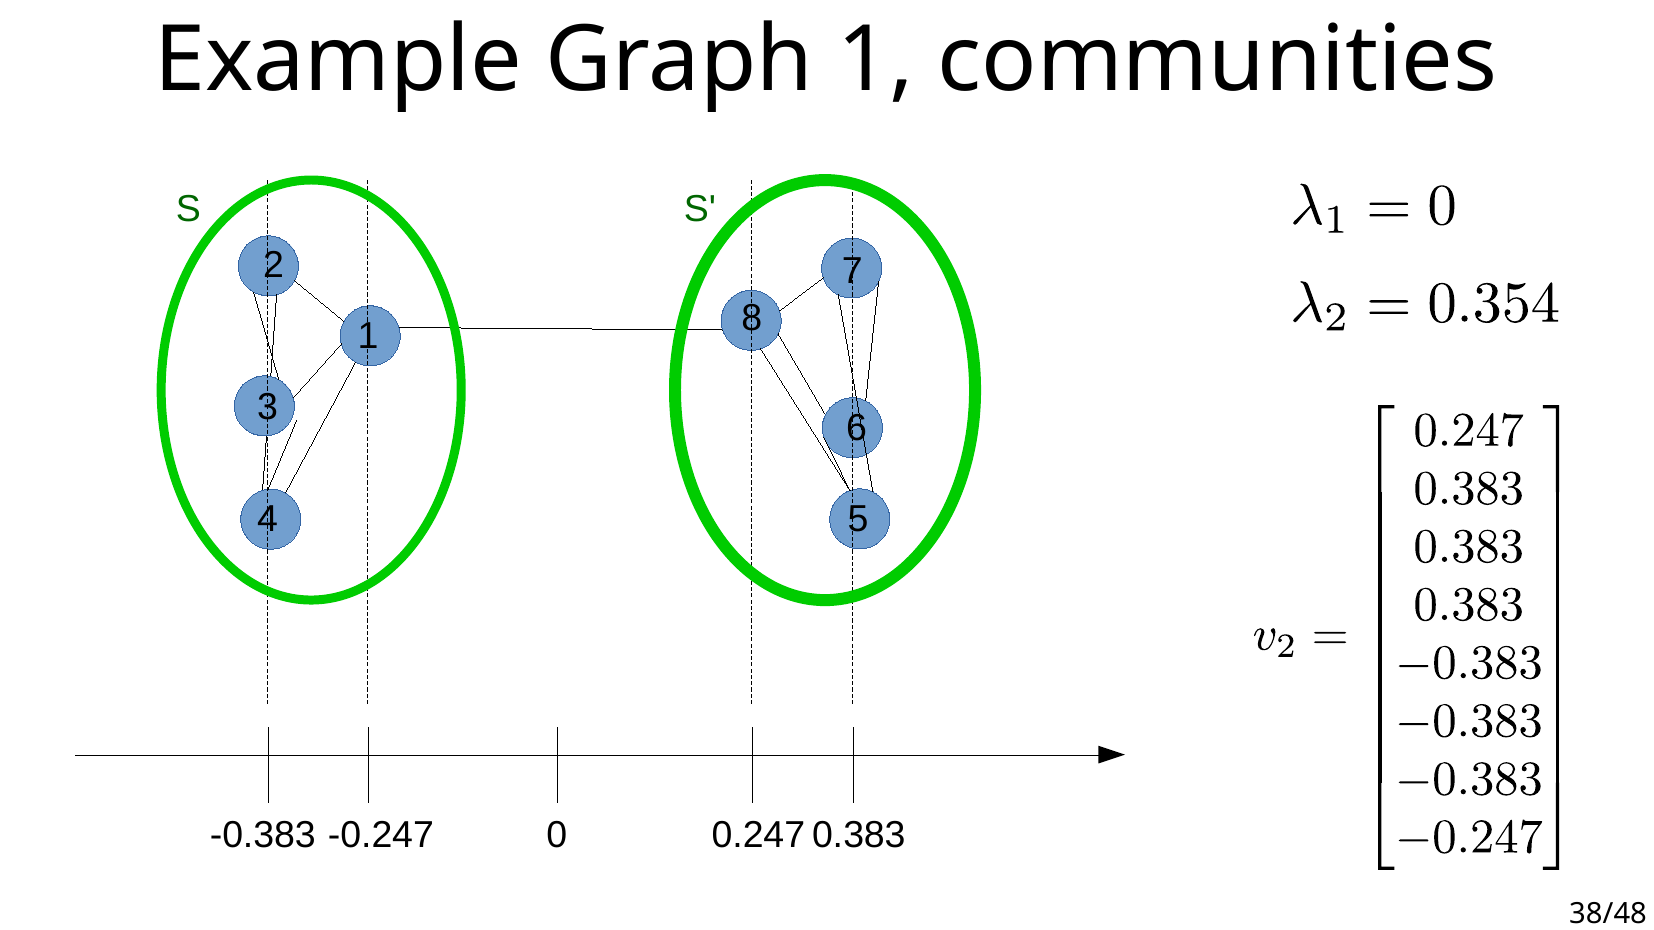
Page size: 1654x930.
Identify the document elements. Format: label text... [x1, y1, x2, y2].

text_box [822, 406, 831, 449]
text_box 0.247 [696, 805, 797, 863]
text_box [777, 305, 782, 336]
text_box [737, 347, 765, 351]
text_box [821, 250, 827, 286]
text_box 7 [827, 242, 878, 299]
text_box [234, 385, 242, 426]
text_box [878, 253, 882, 281]
text_box 4 [242, 490, 293, 548]
text_box [1252, 405, 1576, 871]
text_box [1290, 183, 1457, 233]
text_box [394, 317, 401, 354]
text_box [293, 499, 301, 540]
text_box S [161, 180, 216, 237]
text_box 1 [342, 307, 394, 364]
text_box -0.247 [313, 805, 449, 863]
text_box [836, 238, 867, 242]
text_box [884, 501, 890, 537]
text_box 0.383 [797, 805, 921, 863]
text_box [238, 243, 248, 288]
text_box -0.383 [195, 805, 313, 863]
text_box 8 [726, 289, 777, 347]
title Example Graph 1, communities [82, 0, 1571, 120]
text_box 0 [531, 805, 582, 863]
text_box [721, 303, 726, 337]
text_box 2 [248, 236, 299, 294]
text_box 5 [832, 490, 884, 548]
text_box 3 [242, 378, 293, 435]
text_box S' [669, 180, 731, 237]
text_box 6 [831, 399, 882, 456]
text_box [1290, 281, 1561, 331]
